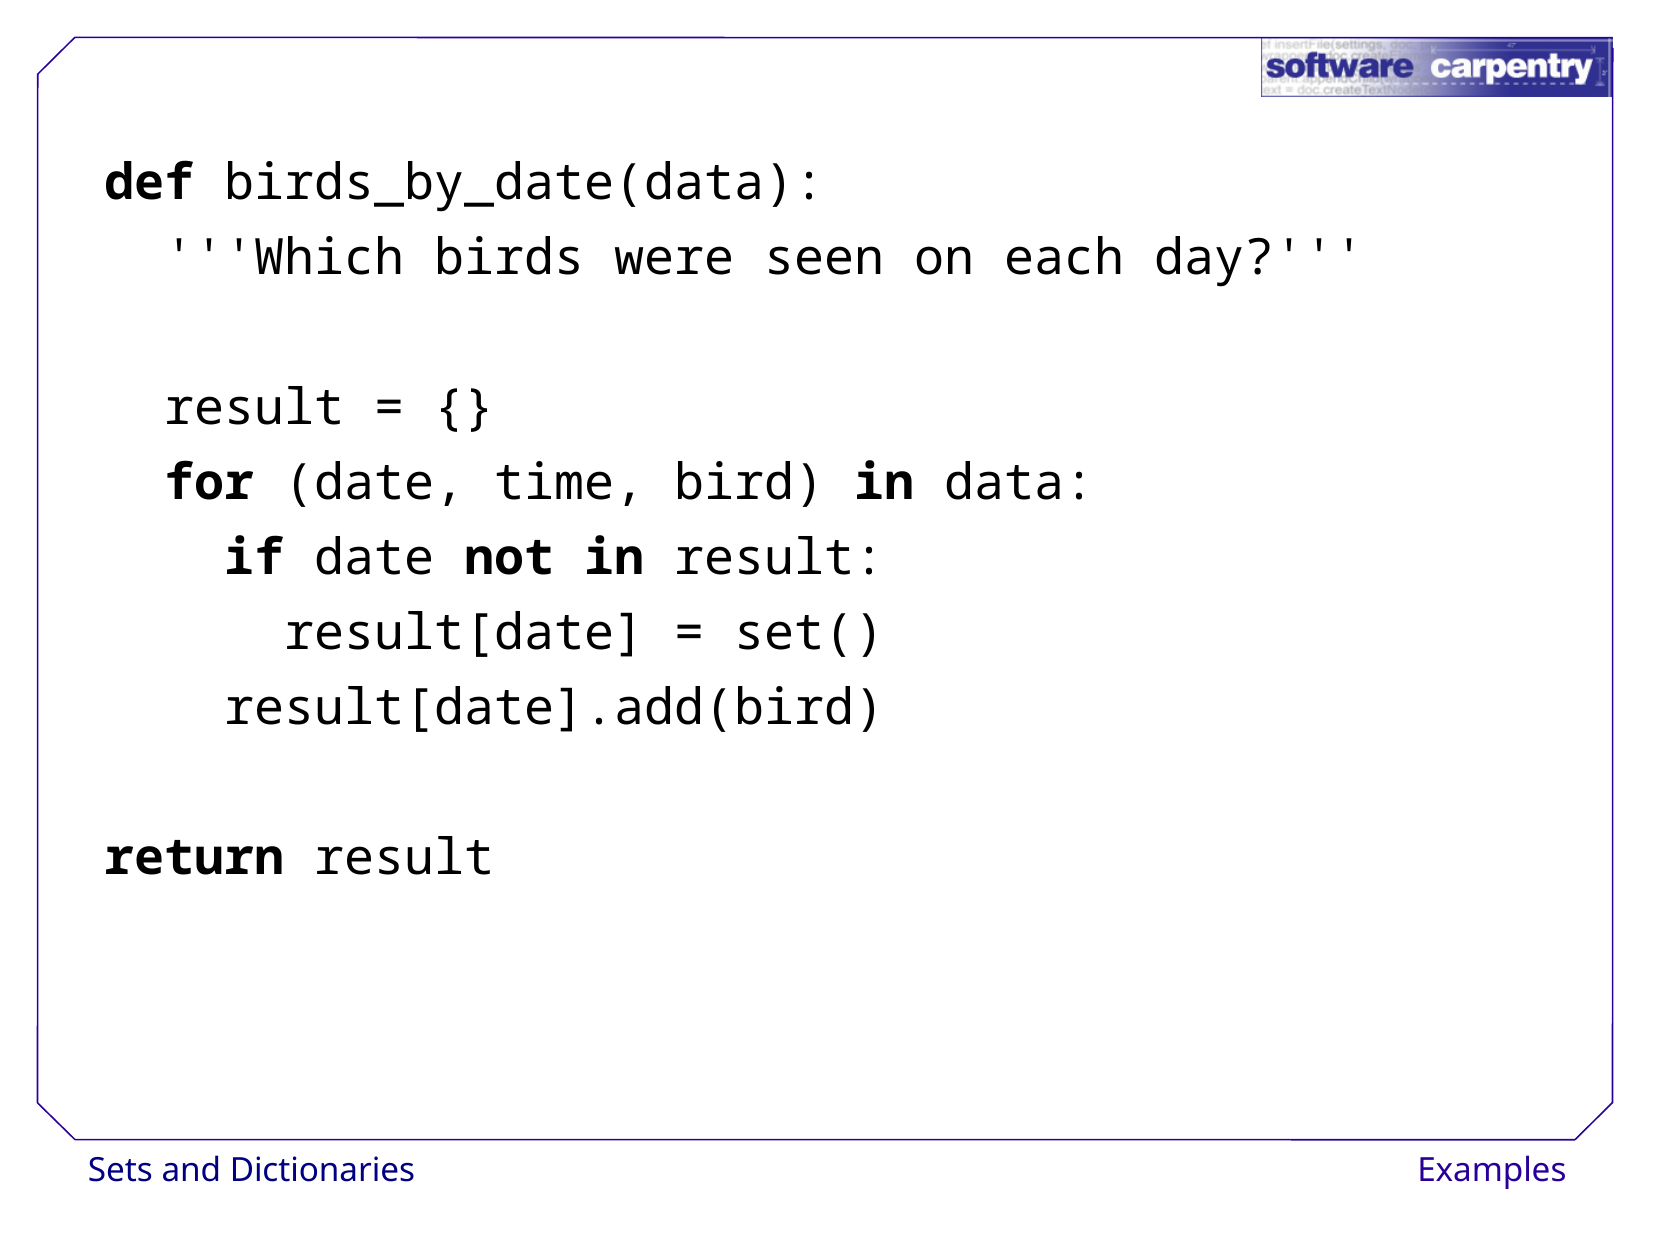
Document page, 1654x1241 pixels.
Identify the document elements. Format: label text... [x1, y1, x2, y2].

text_box def birds_by_date(data): '''Which birds were seen on each day?''' result = {} for (date, time, bird) in data: if date not in result: result[date] = set() result[date].add(bird) return result [89, 126, 1512, 1058]
picture [1261, 39, 1613, 97]
